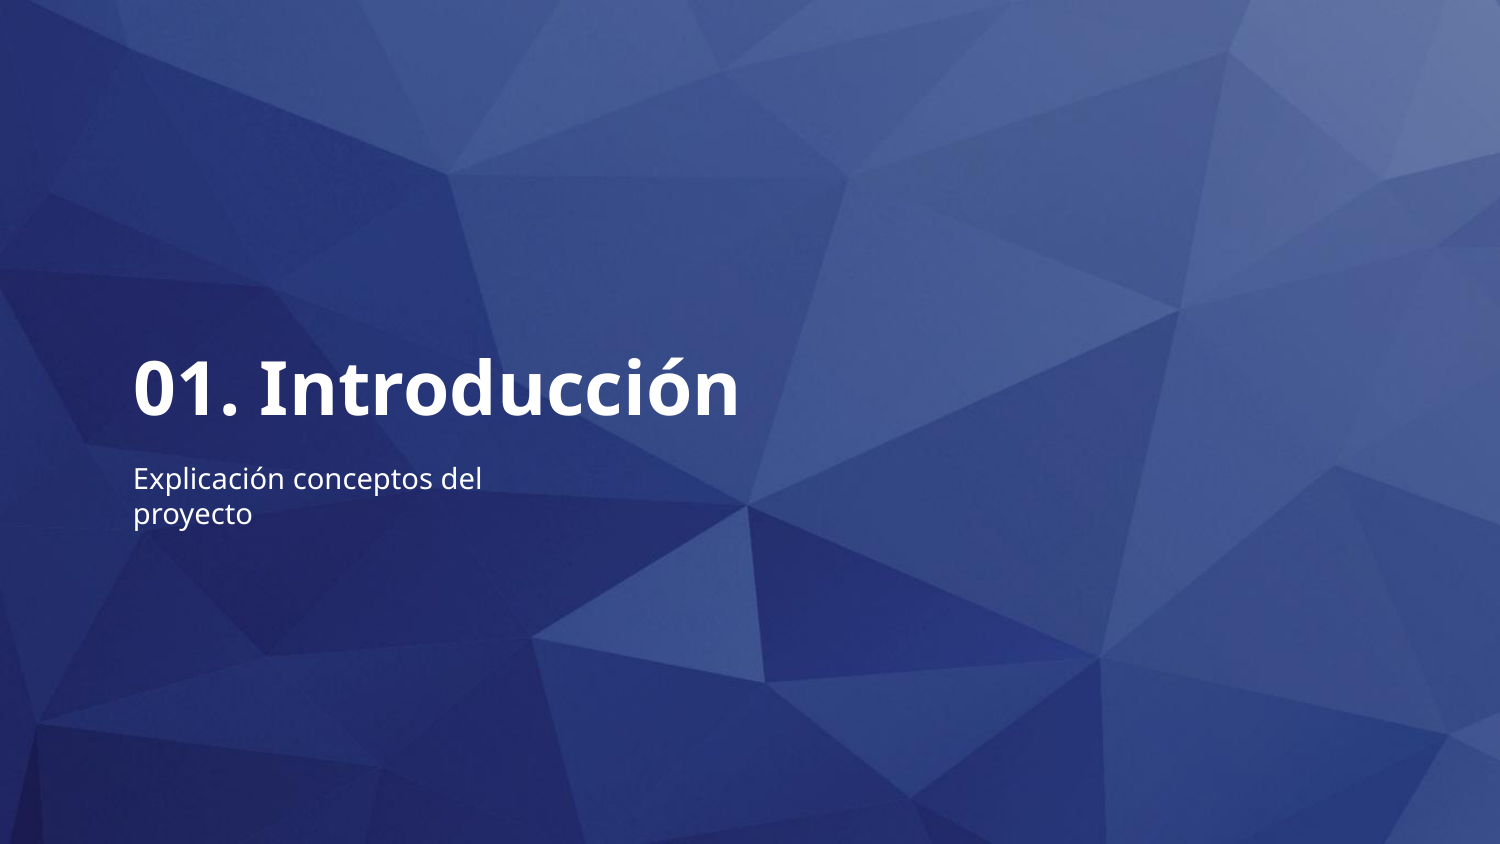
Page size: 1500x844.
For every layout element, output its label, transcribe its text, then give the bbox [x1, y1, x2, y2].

picture [0, 0, 1500, 844]
text_box 01. Introducción [118, 202, 862, 446]
text_box Explicación conceptos del proyecto [117, 445, 596, 571]
